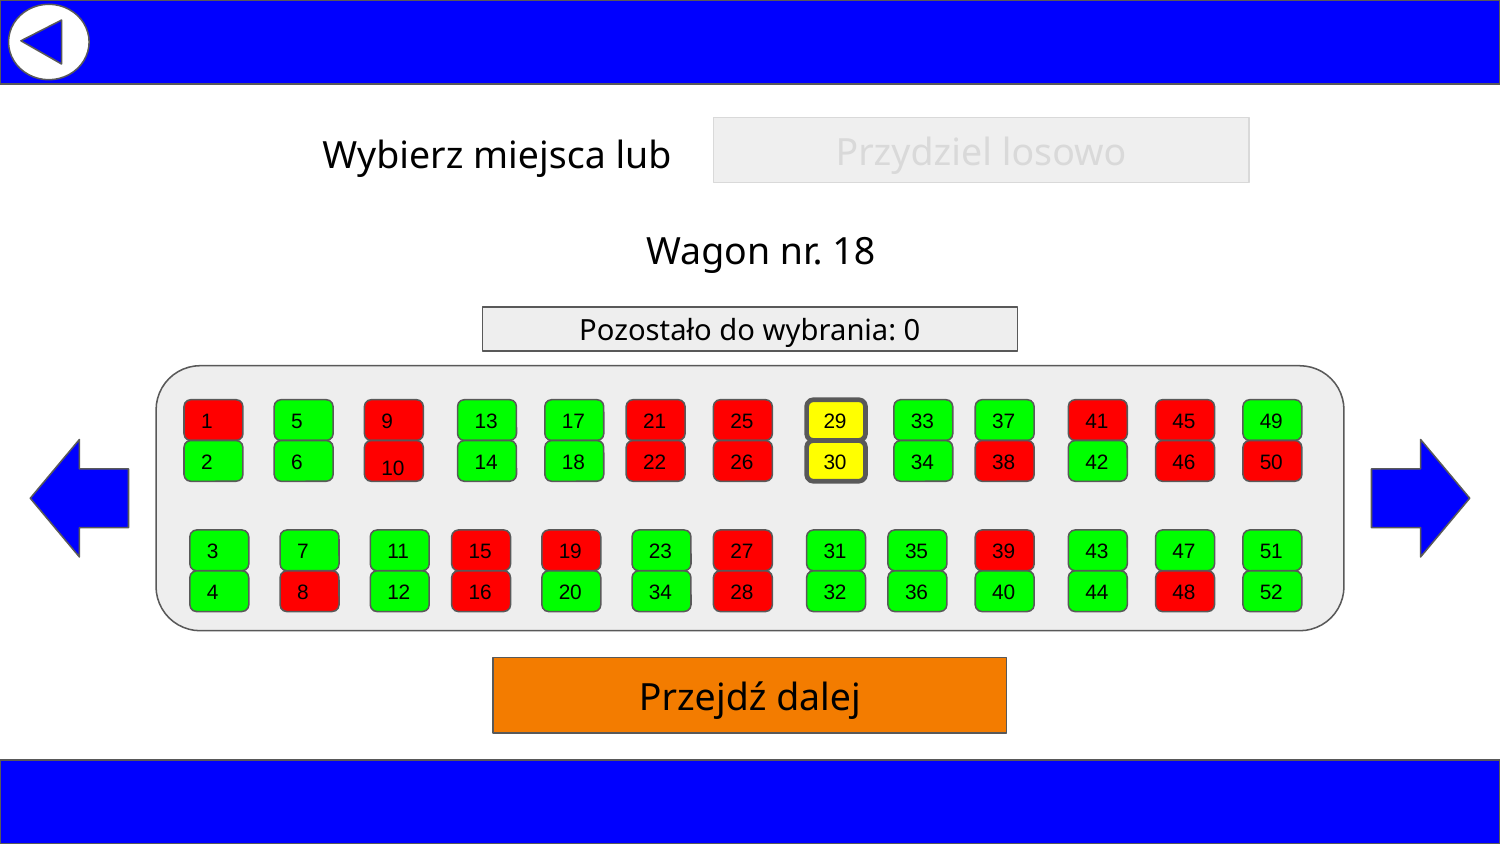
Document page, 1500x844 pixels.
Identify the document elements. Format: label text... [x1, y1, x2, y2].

text_box 25 [713, 399, 773, 440]
text_box 31 [806, 529, 866, 571]
text_box 20 [541, 570, 601, 612]
text_box 17 [544, 399, 604, 440]
text_box 15 [451, 529, 511, 571]
text_box 7 [280, 529, 340, 571]
text_box Pozostało do wybrania: 0 [482, 307, 1018, 352]
text_box 28 [713, 570, 773, 612]
text_box 50 [1242, 440, 1302, 482]
text_box 39 [975, 529, 1035, 571]
text_box 18 [544, 440, 604, 482]
text_box 11 [370, 529, 430, 571]
text_box 32 [806, 570, 866, 612]
text_box 5 [274, 399, 334, 440]
text_box 4 [189, 570, 249, 612]
text_box [156, 365, 1344, 631]
text_box 35 [887, 529, 947, 571]
text_box [1371, 439, 1470, 557]
text_box 45 [1155, 399, 1215, 440]
text_box 43 [1068, 529, 1128, 571]
text_box 38 [975, 440, 1035, 482]
text_box 47 [1155, 529, 1215, 571]
text_box 8 [280, 570, 340, 612]
text_box Przejdź dalej [493, 657, 1007, 733]
text_box 41 [1068, 399, 1128, 440]
text_box 51 [1242, 529, 1302, 571]
text_box 9 [364, 399, 424, 440]
text_box 26 [713, 440, 773, 482]
text_box 2 [184, 440, 243, 482]
text_box 13 [457, 399, 517, 440]
text_box 52 [1242, 570, 1302, 612]
text_box Wagon nr. 18 [470, 211, 1052, 296]
text_box 48 [1155, 570, 1215, 612]
text_box 22 [626, 440, 686, 482]
text_box Wybierz miejsca lub [268, 116, 726, 170]
text_box 19 [541, 529, 601, 571]
text_box 40 [975, 570, 1035, 612]
text_box 34 [893, 440, 953, 482]
text_box 46 [1155, 440, 1215, 482]
text_box 6 [274, 440, 334, 482]
text_box 3 [189, 529, 249, 571]
text_box [0, 759, 1500, 844]
text_box 42 [1068, 440, 1128, 482]
text_box 49 [1242, 399, 1302, 440]
text_box 12 [370, 570, 430, 612]
text_box 36 [887, 570, 947, 612]
text_box 44 [1068, 570, 1128, 612]
text_box 29 [806, 399, 866, 440]
text_box 34 [632, 570, 692, 612]
text_box 33 [893, 399, 953, 440]
text_box 37 [975, 399, 1035, 440]
text_box 16 [451, 570, 511, 612]
text_box 23 [632, 529, 692, 571]
text_box [30, 439, 129, 557]
text_box 30 [806, 440, 866, 482]
text_box 21 [626, 399, 686, 440]
text_box 14 [457, 440, 517, 482]
text_box Przydziel losowo [713, 117, 1249, 183]
text_box [0, 0, 1500, 84]
text_box 1 [184, 399, 243, 440]
text_box 10 [364, 440, 424, 482]
text_box 27 [713, 529, 773, 571]
